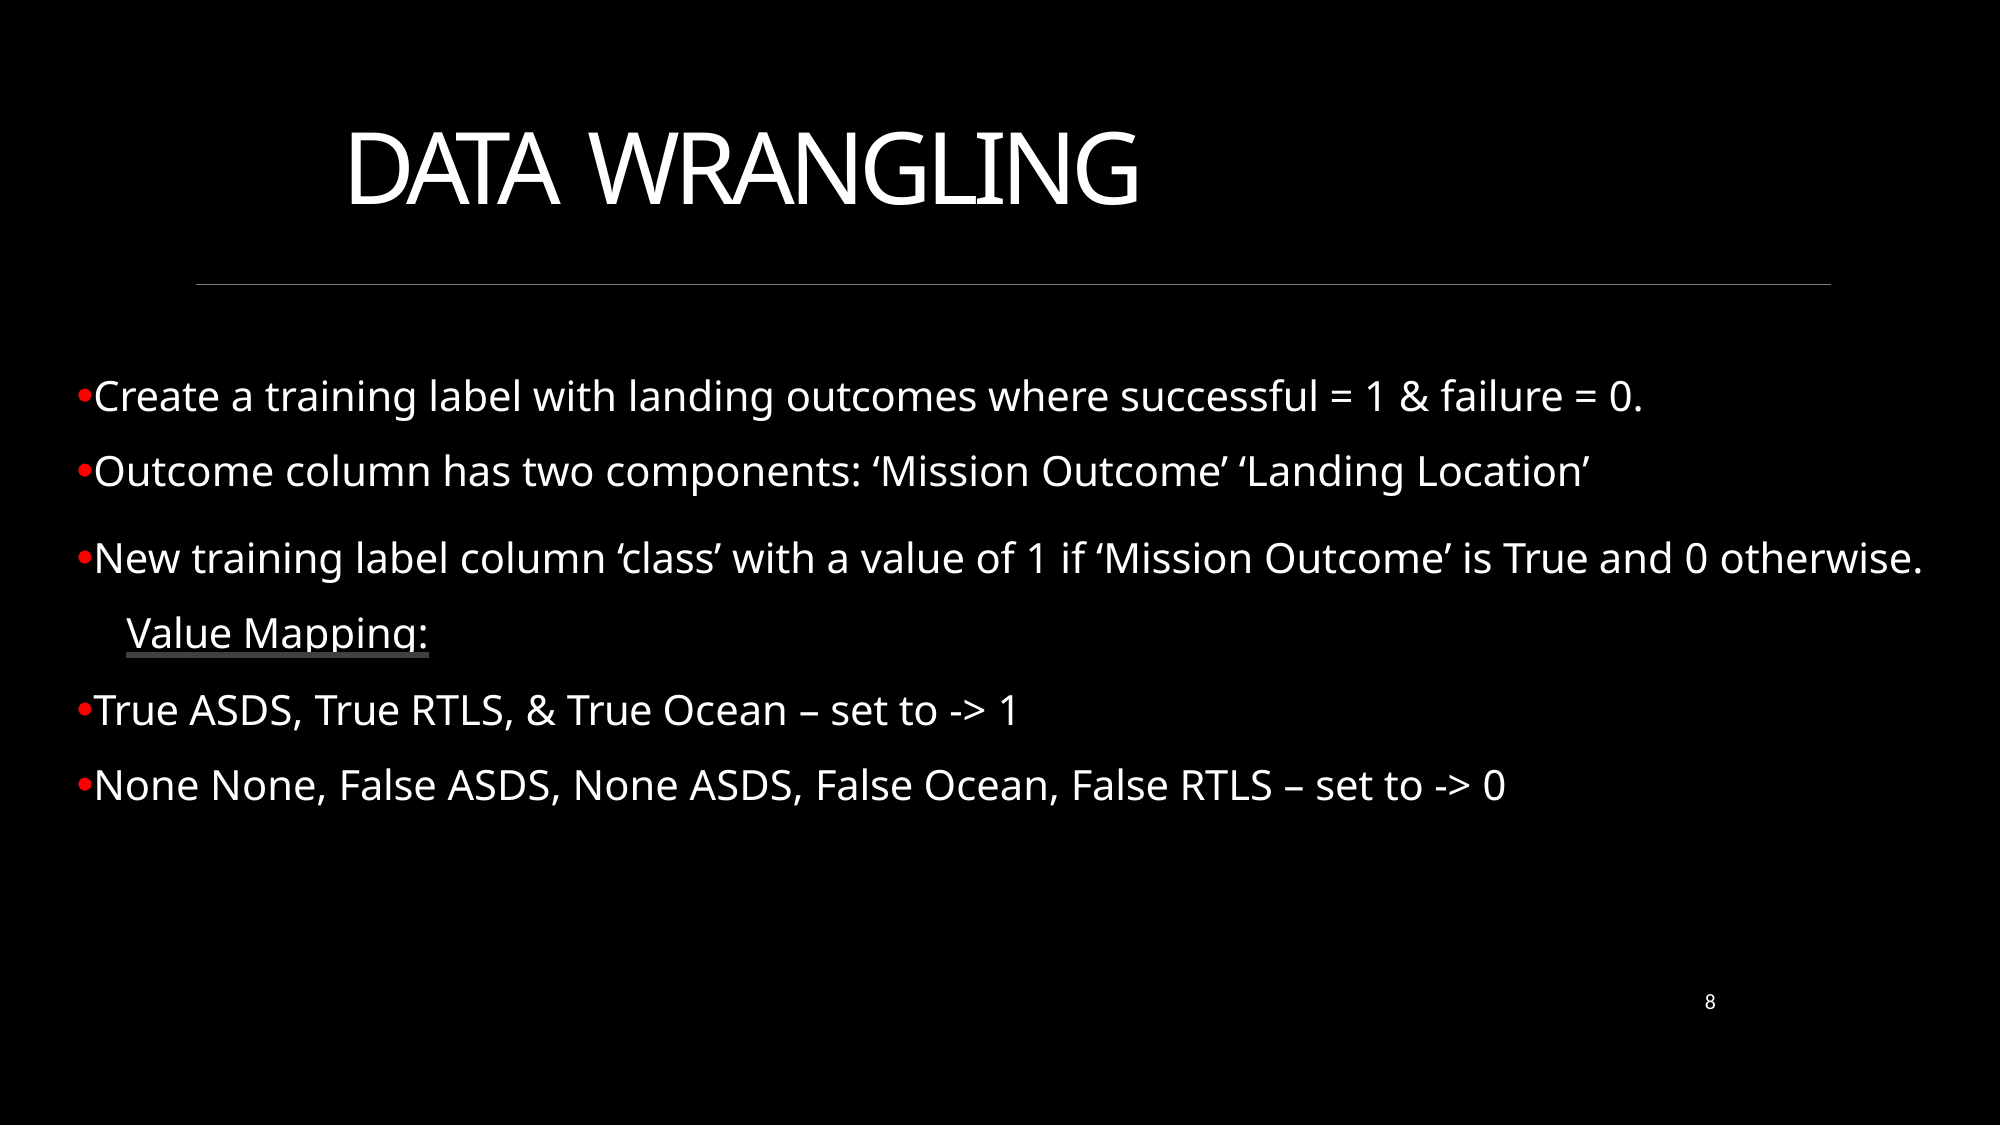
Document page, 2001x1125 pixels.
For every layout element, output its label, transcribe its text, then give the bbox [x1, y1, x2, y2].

slide_number 4 [1698, 979, 1788, 1026]
title Data Wrangling [150, 101, 1335, 226]
list Create a training label with landing outcomes where successful = 1 & failure = 0. Outcome column has two components: ‘Mission Outcome’ ‘Landing Location’ New training label column ‘class’ with a value of 1 if ‘Mission Outcome’ is True and 0 otherwise. Value Mapping: True ASDS, True RTLS, & True Ocean – set to -> 1 None None, False ASDS, None ASDS, False Ocean, False RTLS – set to -> 0 [76, 343, 2000, 859]
